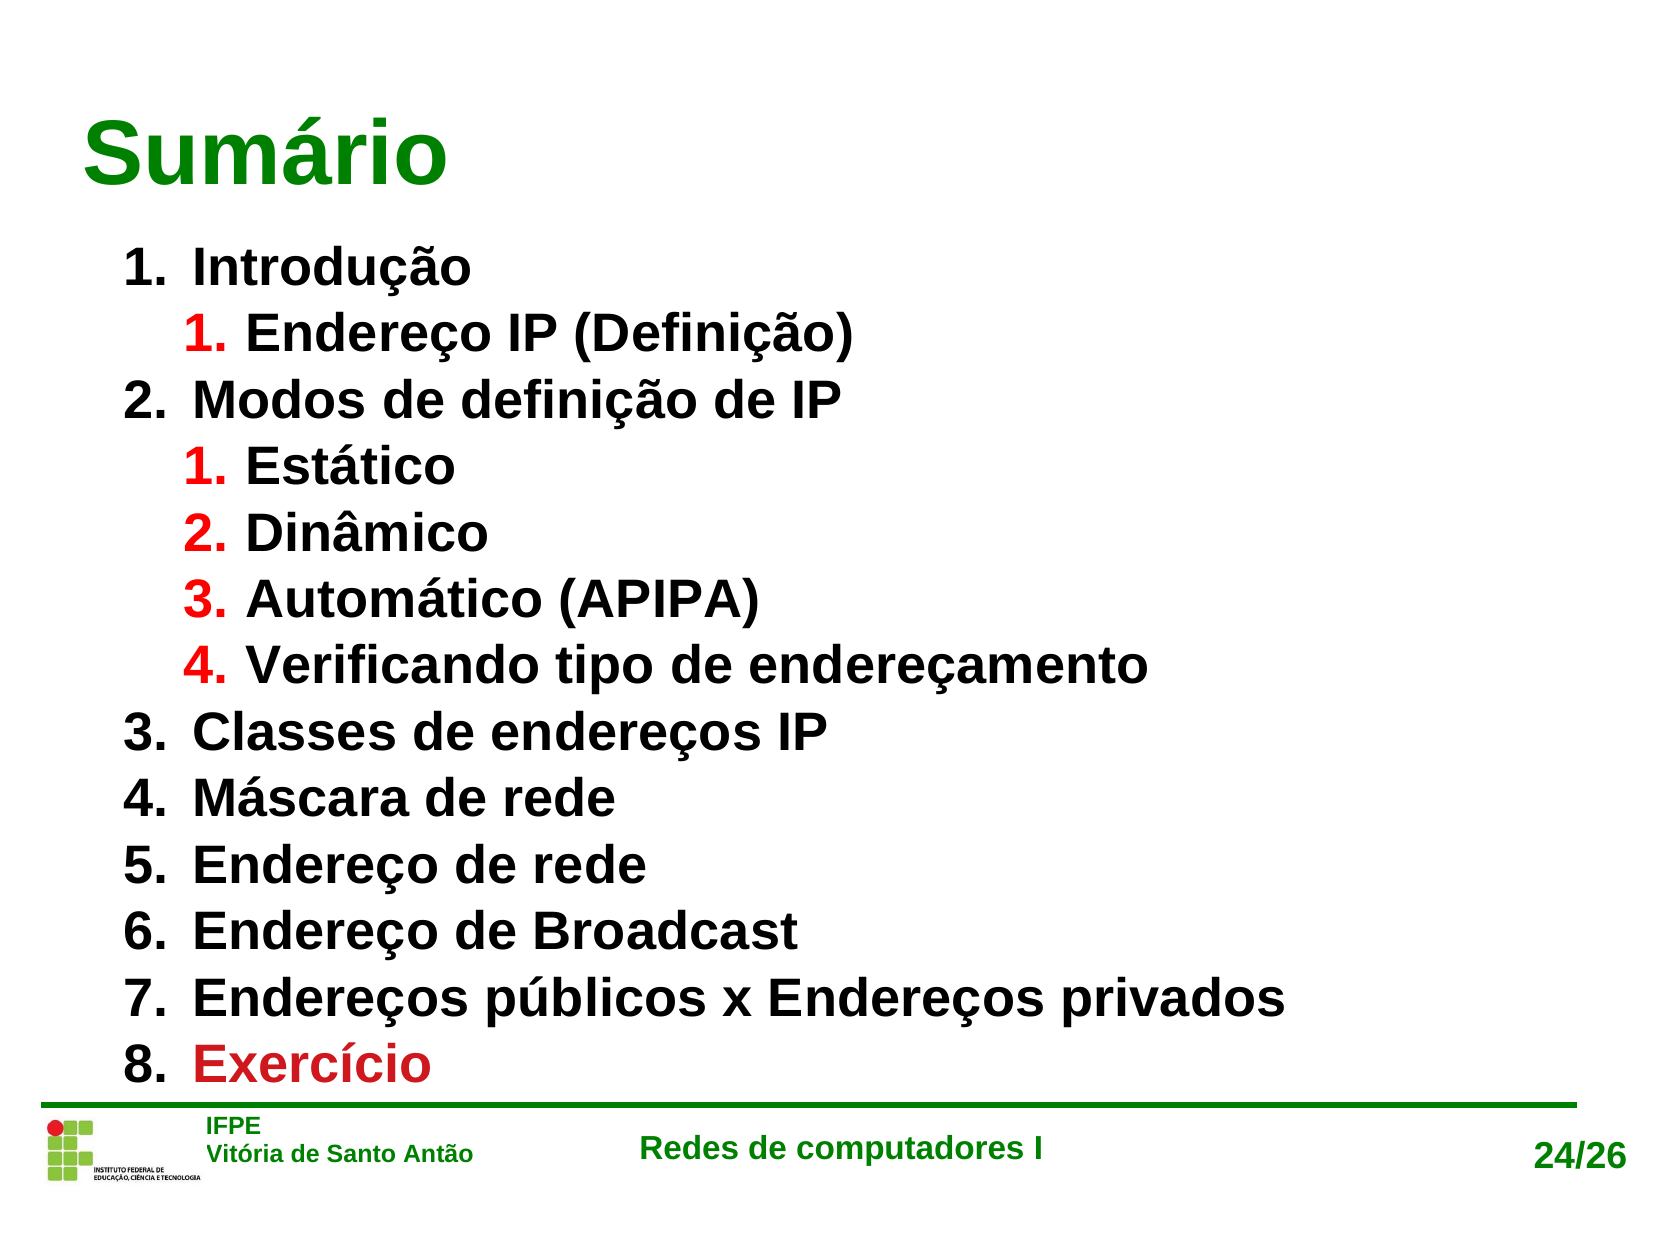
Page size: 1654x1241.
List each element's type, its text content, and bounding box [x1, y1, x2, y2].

title Sumário [82, 49, 1571, 257]
list Introdução Endereço IP (Definição) Modos de definição de IP Estático Dinâmico Automático (APIPA) Verificando tipo de endereçamento Classes de endereços IP Máscara de rede Endereço de rede Endereço de Broadcast Endereços públicos x Endereços privados Exercício [88, 236, 1577, 1095]
picture [39, 1111, 207, 1191]
